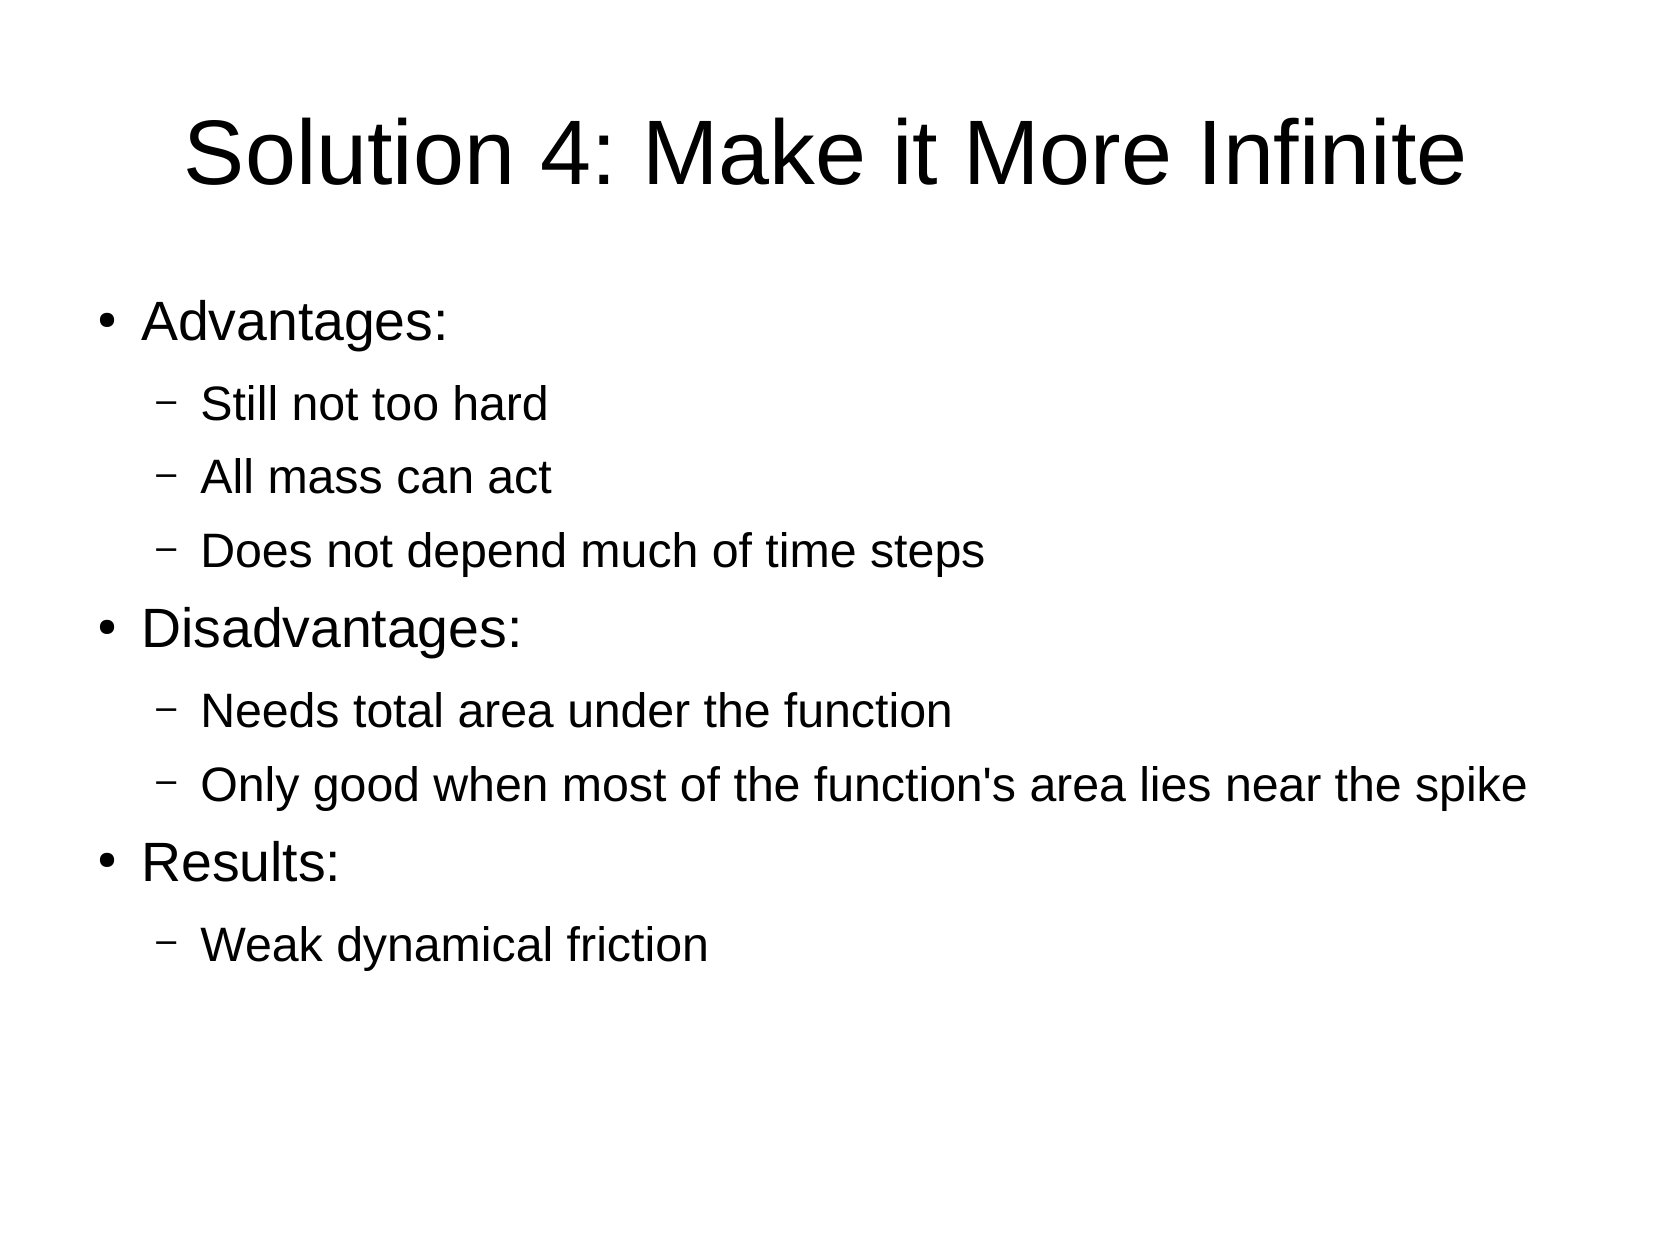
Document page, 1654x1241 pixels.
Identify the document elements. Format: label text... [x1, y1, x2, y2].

list Advantages: Still not too hard All mass can act Does not depend much of time steps Disadvantages: Needs total area under the function Only good when most of the function's area lies near the spike Results: Weak dynamical friction [82, 290, 1538, 1010]
title Solution 4: Make it More Infinite [82, 49, 1571, 257]
